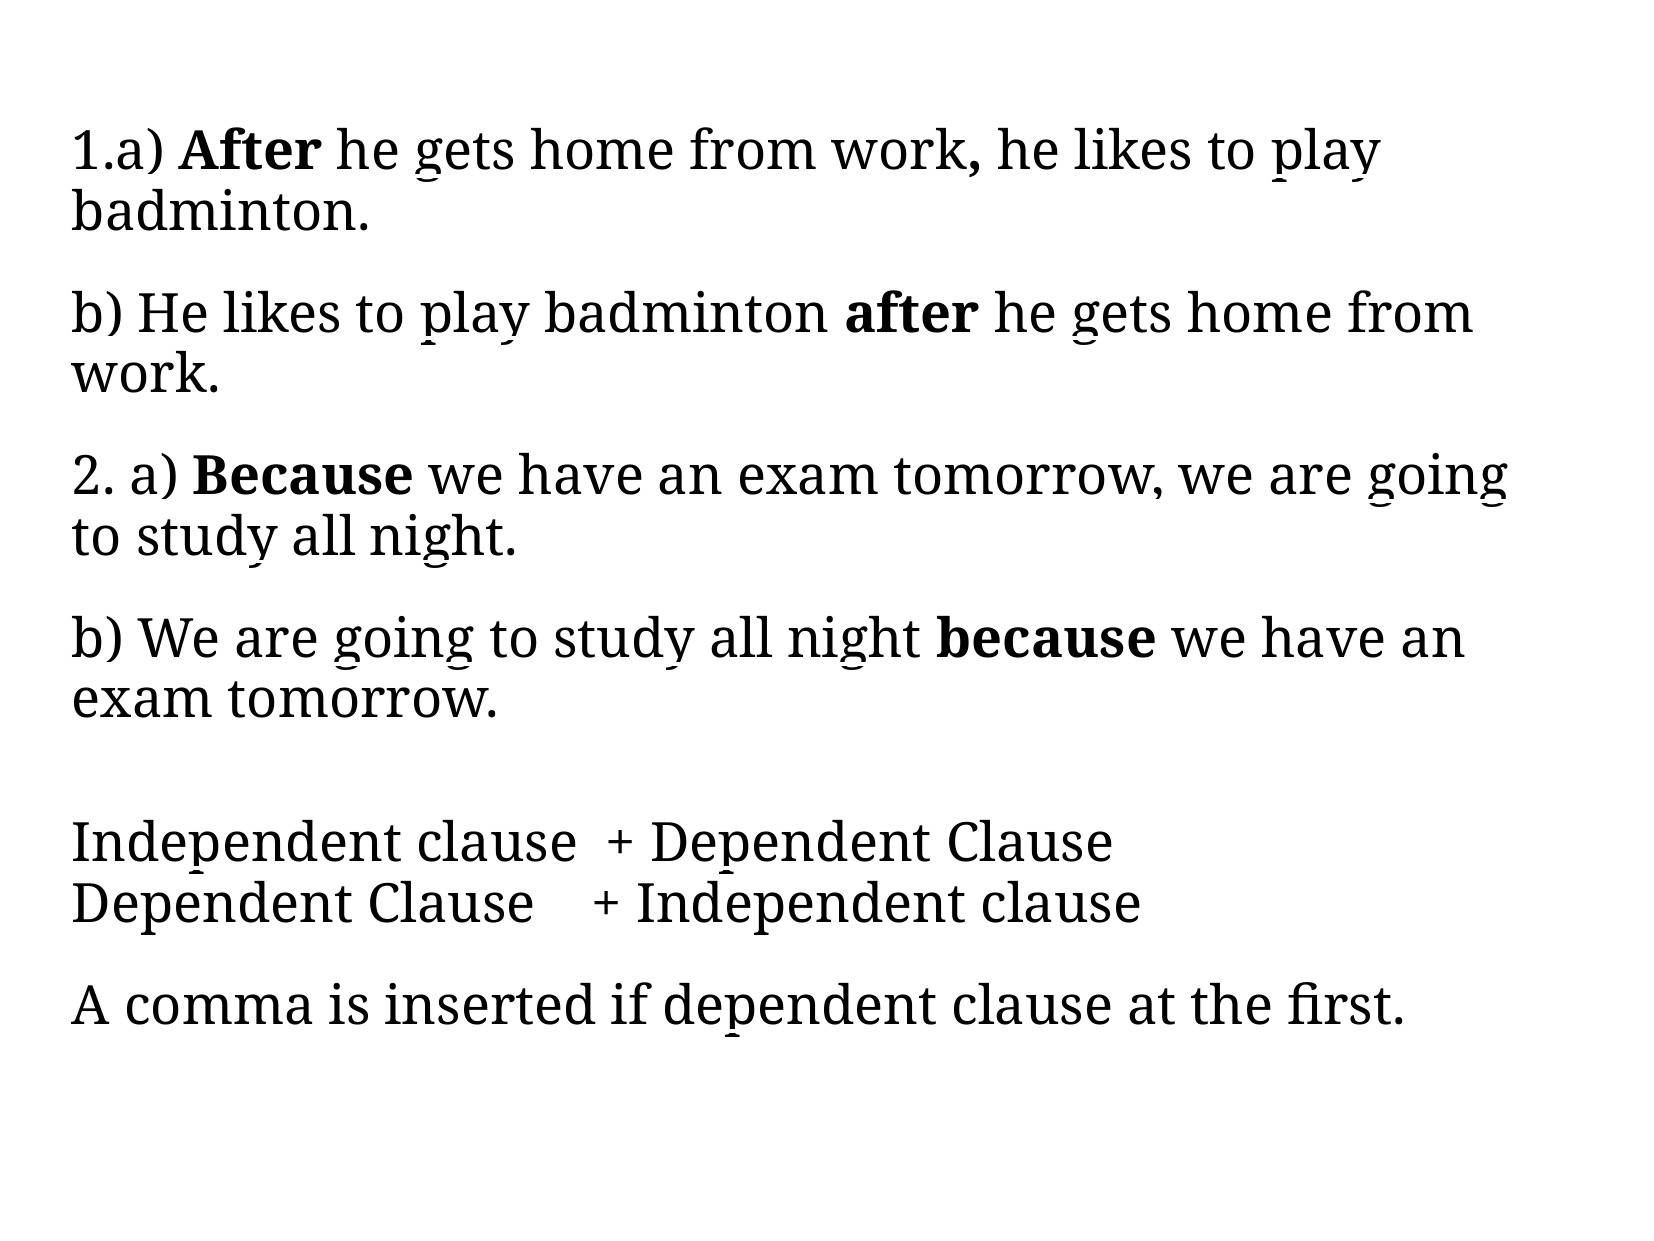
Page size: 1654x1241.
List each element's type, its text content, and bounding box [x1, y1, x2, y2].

text_box 1.a) After he gets home from work, he likes to play badminton. b) He likes to play badminton after he gets home from work. 2. a) Because we have an exam tomorrow, we are going to study all night. b) We are going to study all night because we have an exam tomorrow. Independent clause + Dependent Clause Dependent Clause + Independent clause A comma is inserted if dependent clause at the first. [71, 120, 1560, 1140]
